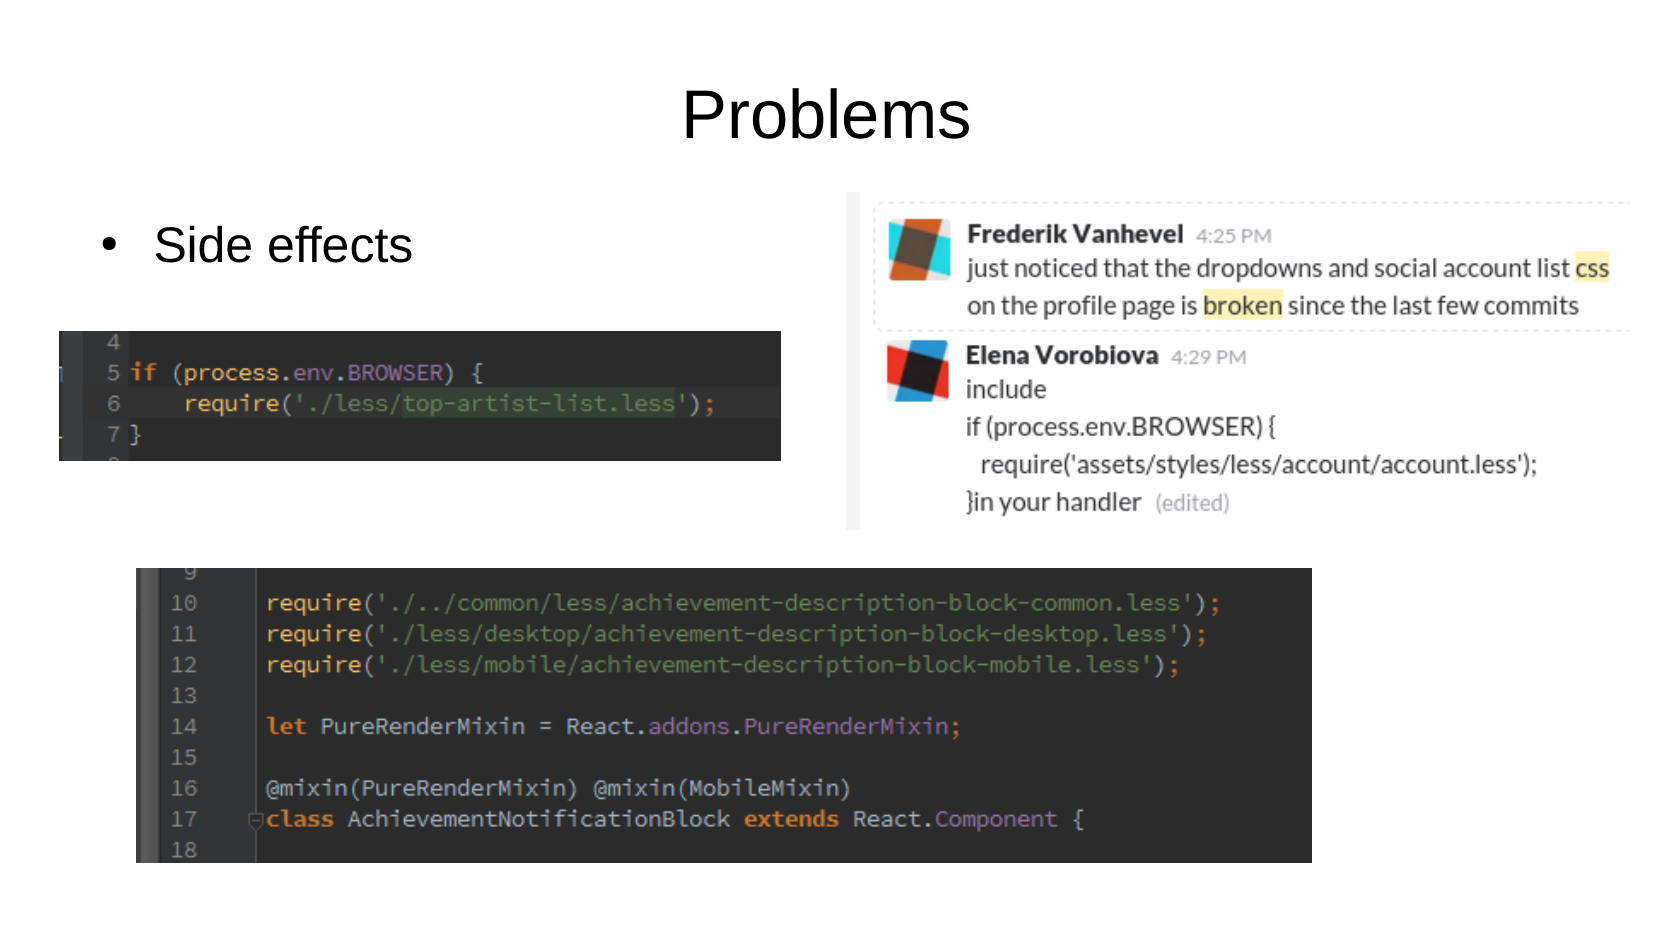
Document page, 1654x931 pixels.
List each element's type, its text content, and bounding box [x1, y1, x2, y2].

list Side effects [82, 217, 1571, 758]
picture [59, 331, 781, 461]
title Problems [82, 37, 1571, 193]
picture [838, 192, 1630, 530]
picture [136, 568, 1312, 863]
